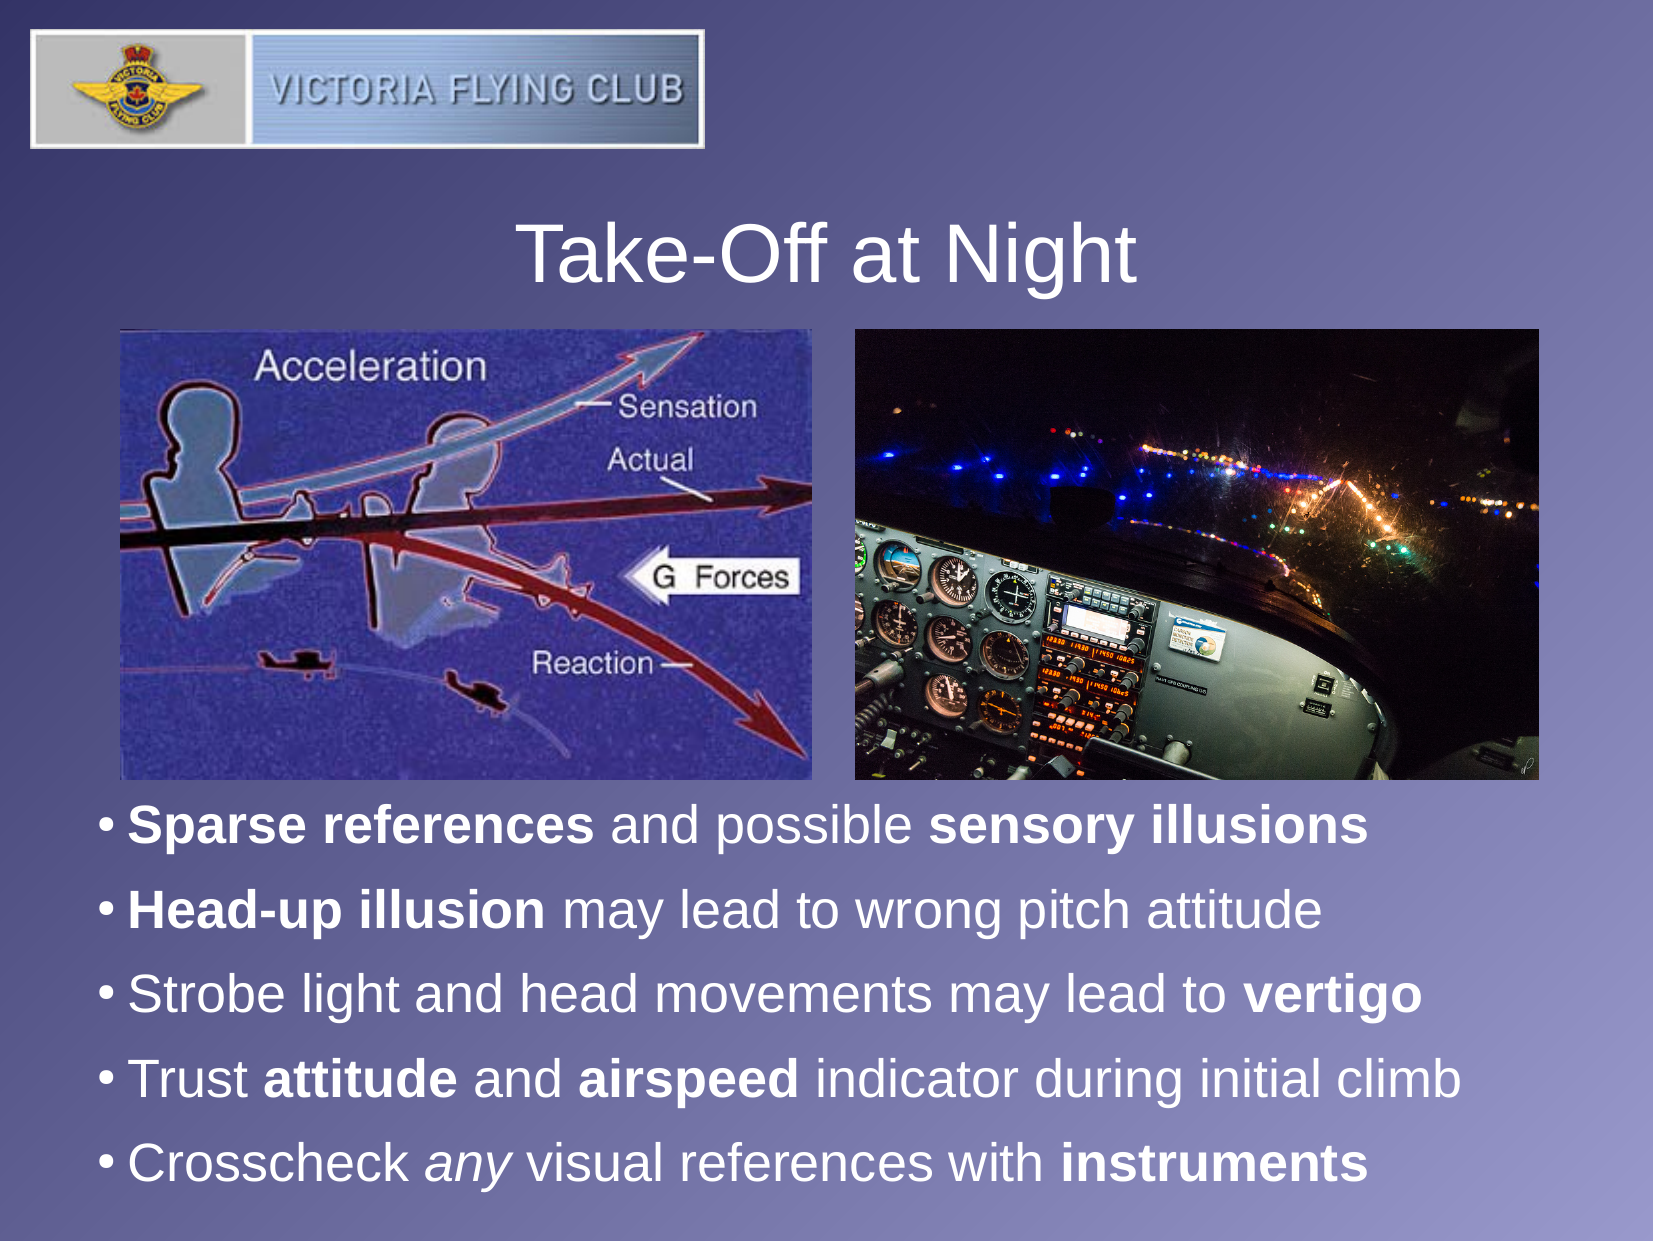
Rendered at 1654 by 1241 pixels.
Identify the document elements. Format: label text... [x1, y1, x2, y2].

picture [120, 329, 812, 781]
picture [855, 329, 1539, 781]
picture [30, 29, 705, 149]
list Sparse references and possible sensory illusions Head-up illusion may lead to wrong pitch attitude Strobe light and head movements may lead to vertigo Trust attitude and airspeed indicator during initial climb Crosscheck any visual references with instruments [82, 795, 1571, 1201]
title Take-Off at Night [82, 150, 1571, 358]
